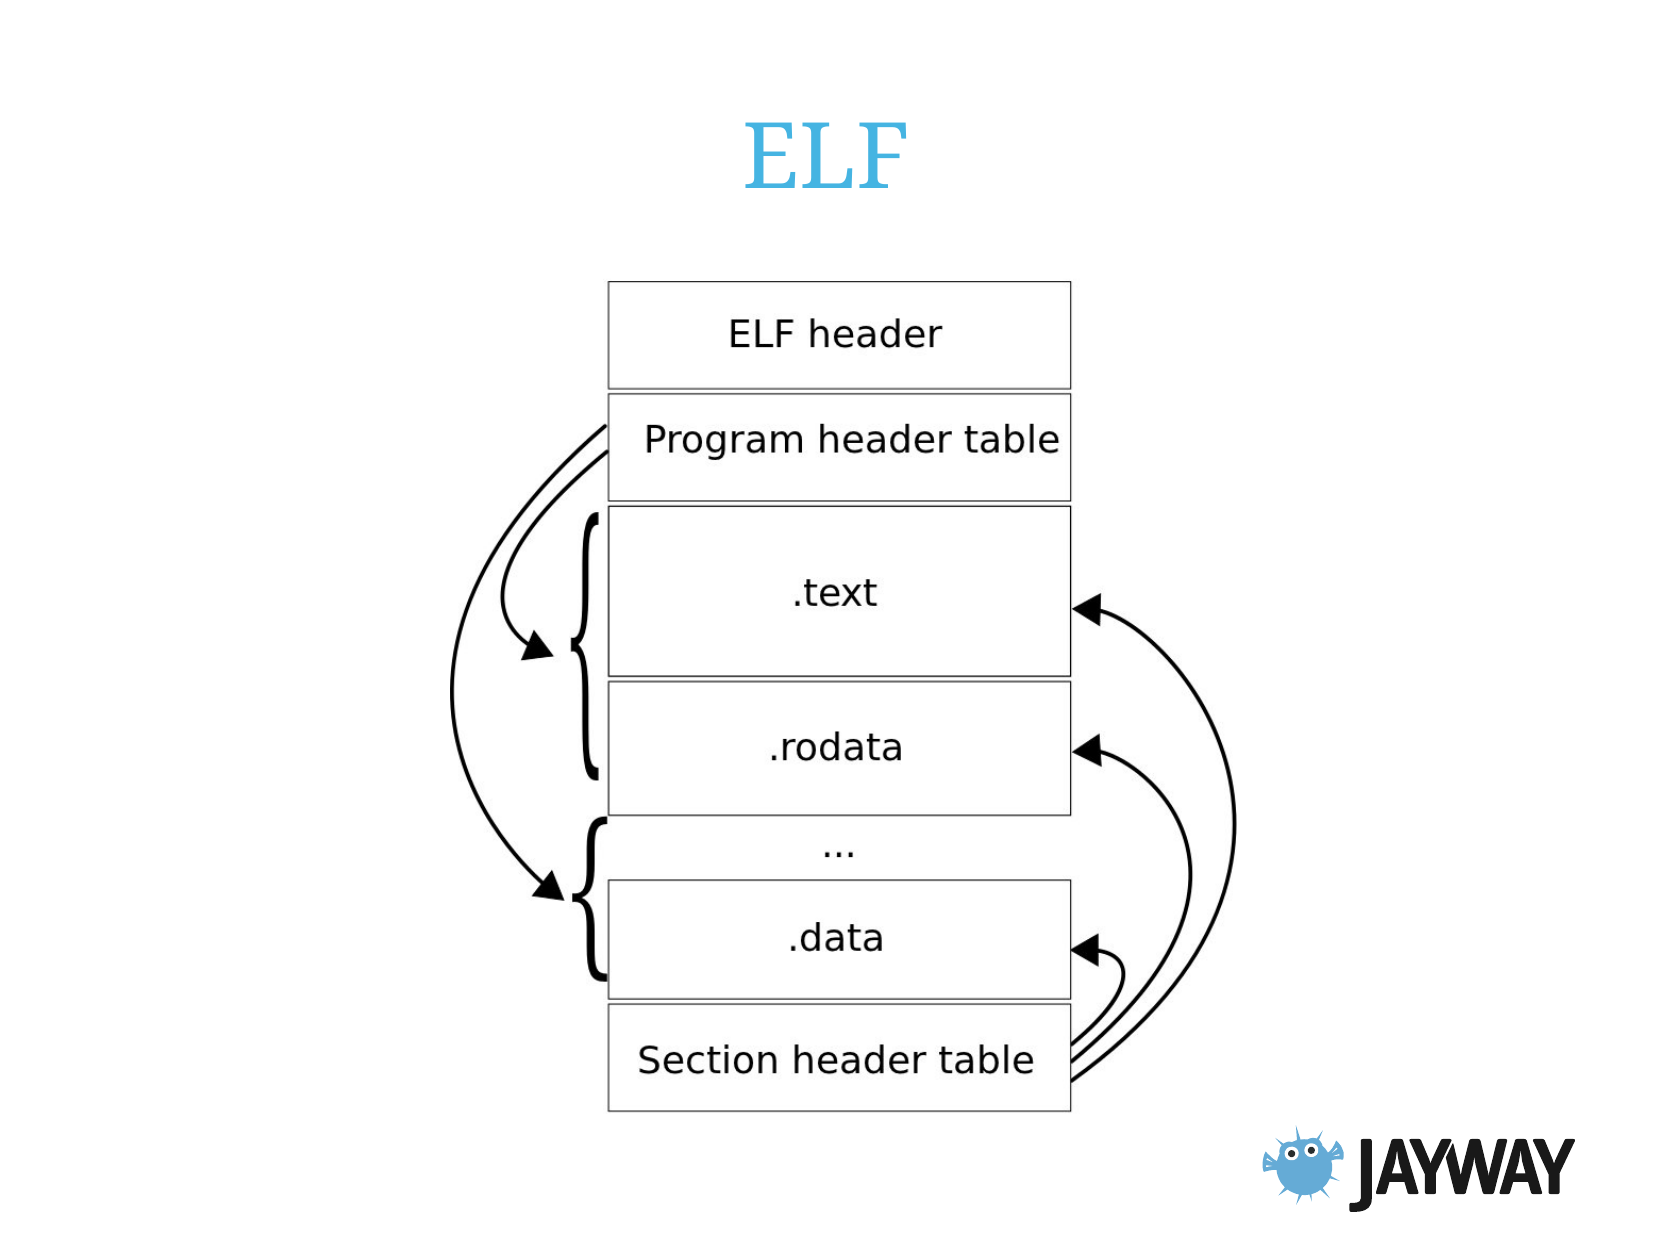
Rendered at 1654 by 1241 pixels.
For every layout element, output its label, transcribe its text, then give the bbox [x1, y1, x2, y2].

picture [450, 262, 1237, 1135]
title ELF [82, 49, 1571, 257]
